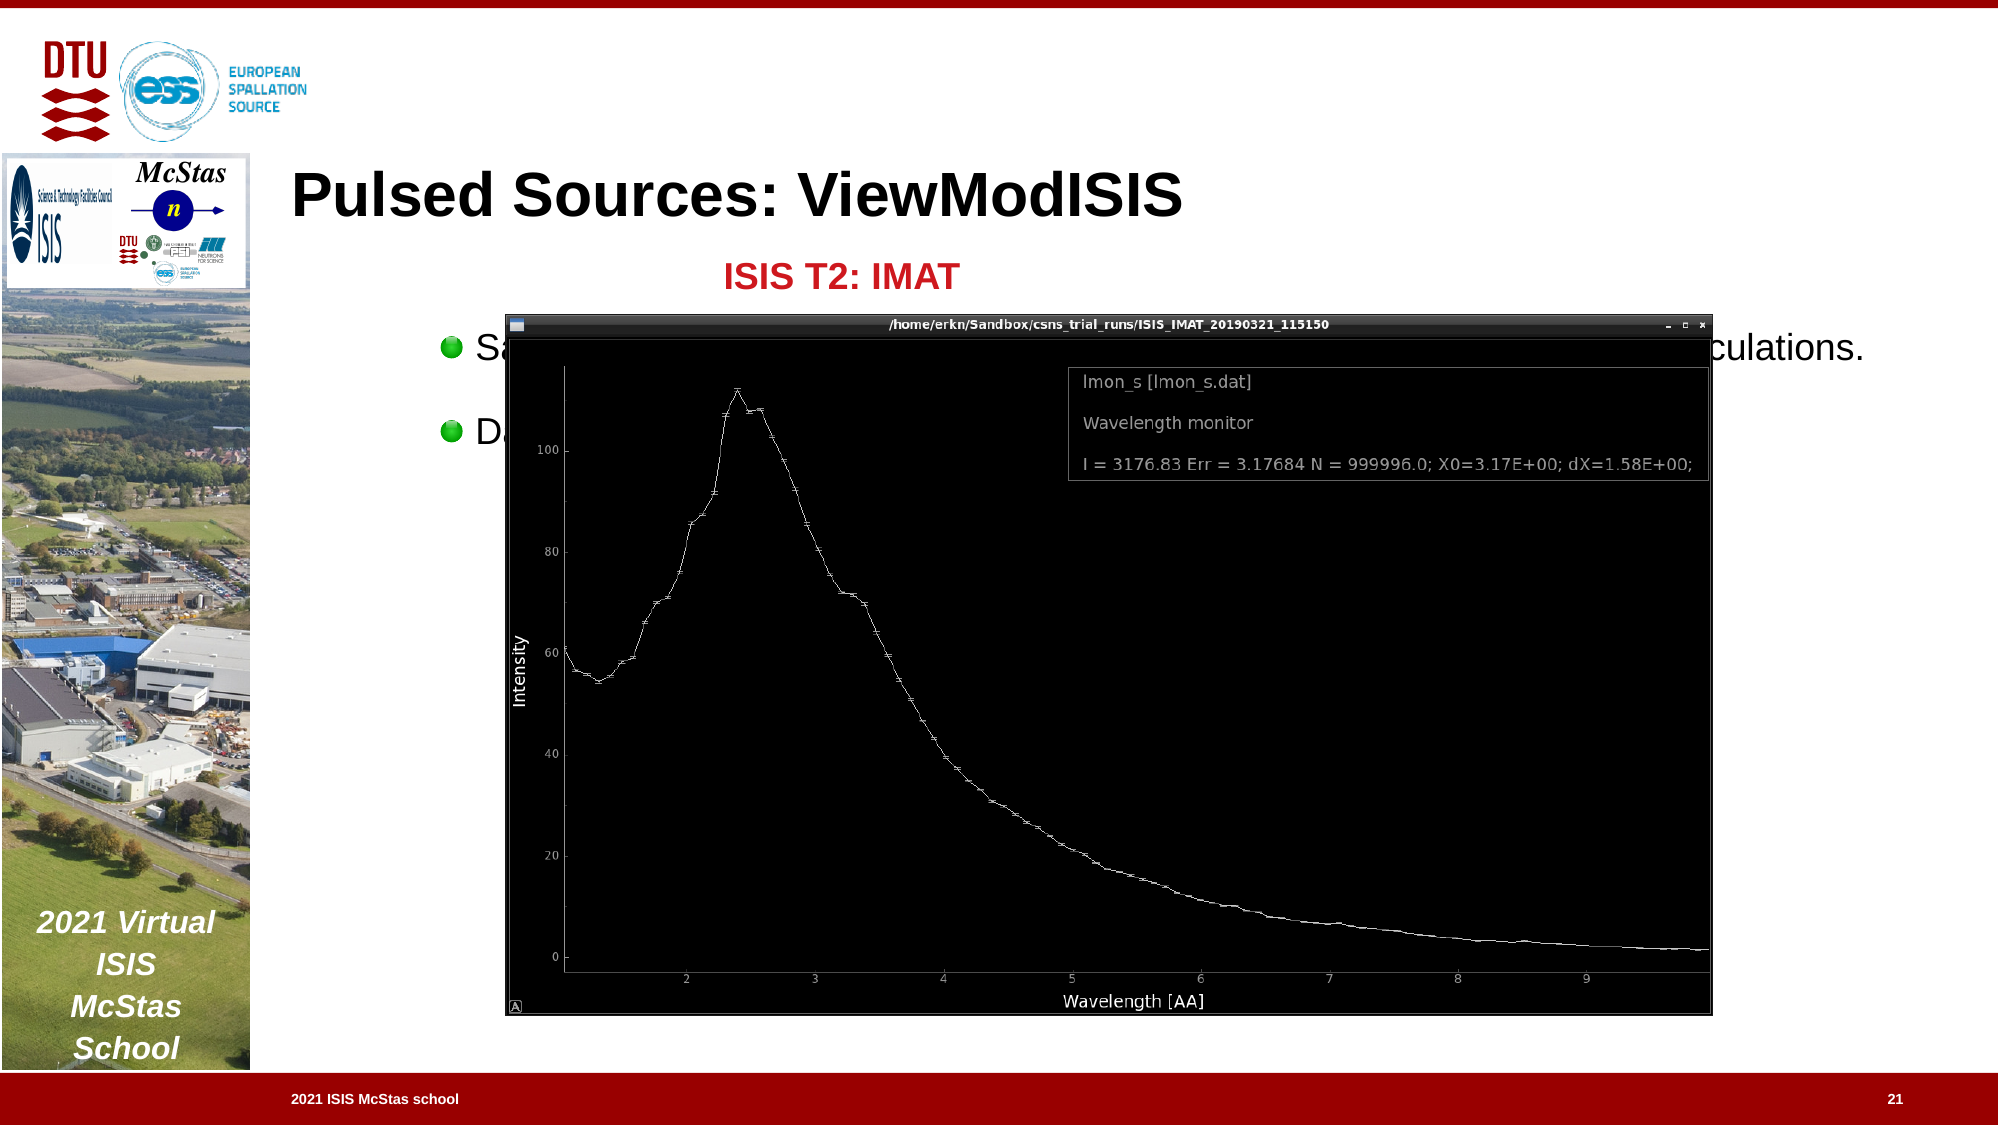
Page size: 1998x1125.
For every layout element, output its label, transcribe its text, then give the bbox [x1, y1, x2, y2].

title Pulsed Sources: ViewModISIS [291, 69, 1819, 230]
text_box ISIS T2: IMAT [708, 248, 1146, 305]
picture [2, 153, 250, 1070]
text_box Samples directly from tallies coming from e.g. MCNP target+moderator calculations. Data file supplied for each beam port at ISIS. [425, 318, 505, 460]
text_box Samples directly from tallies coming from e.g. MCNP target+moderator calculations. Data file supplied for each beam port at ISIS. [1713, 318, 1881, 460]
picture [505, 314, 1713, 1016]
slide_number <number> [1887, 1088, 1909, 1110]
picture [119, 41, 307, 142]
